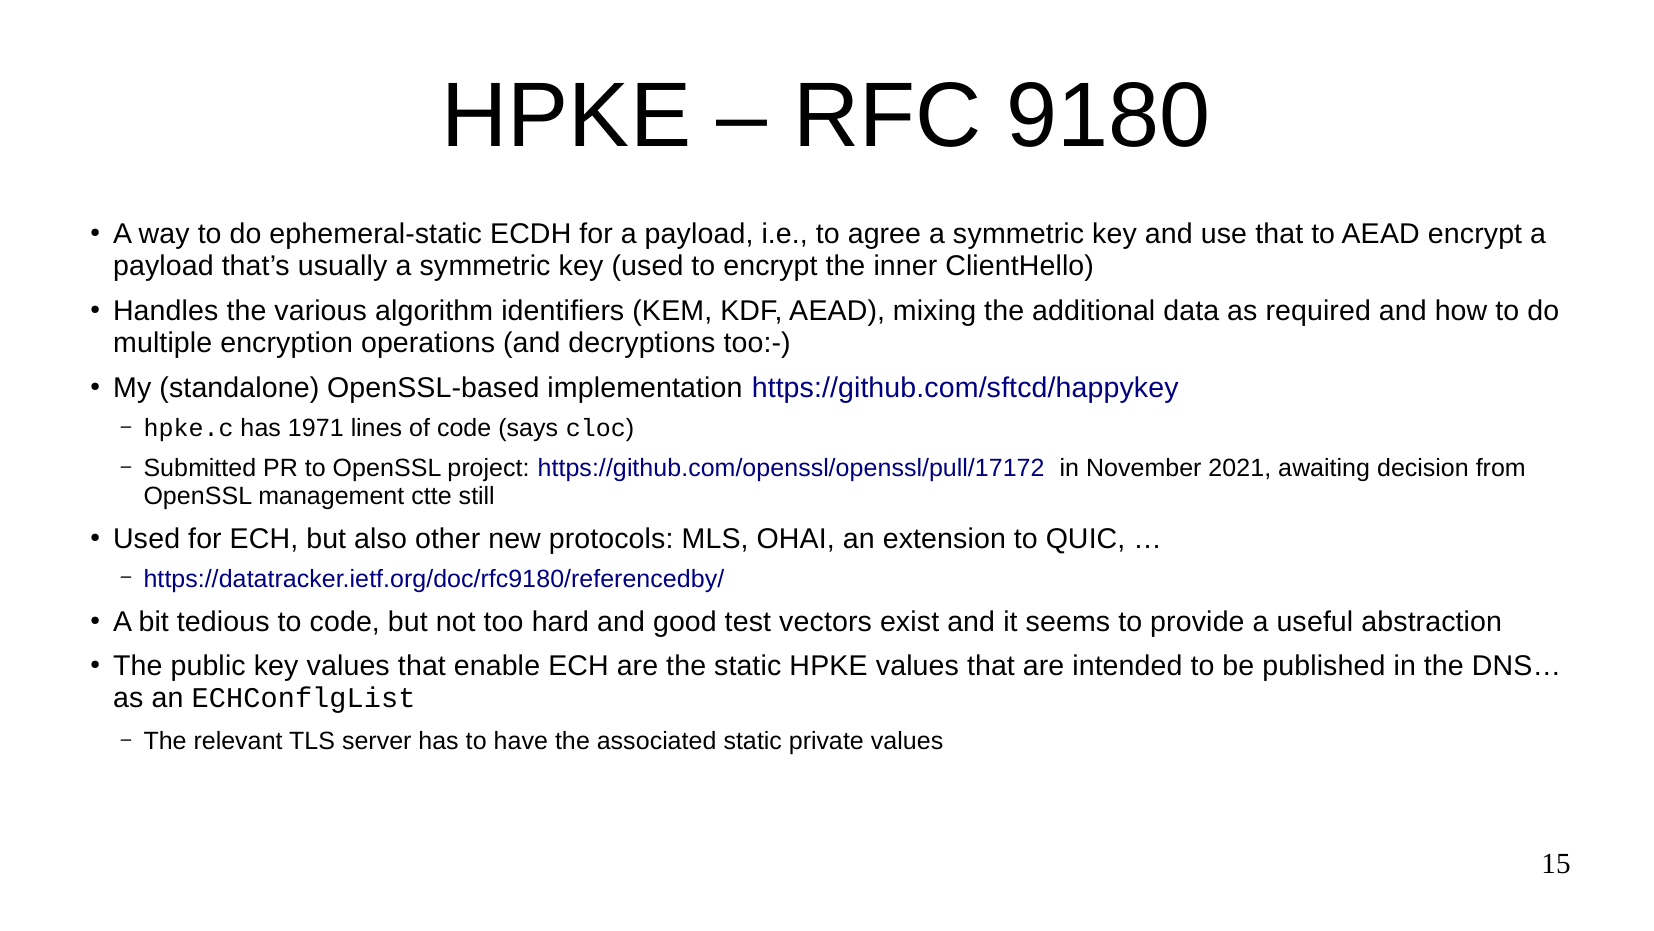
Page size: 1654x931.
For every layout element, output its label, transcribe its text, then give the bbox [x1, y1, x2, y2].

title HPKE – RFC 9180 [82, 37, 1571, 193]
list A way to do ephemeral-static ECDH for a payload, i.e., to agree a symmetric key and use that to AEAD encrypt a payload that’s usually a symmetric key (used to encrypt the inner ClientHello) Handles the various algorithm identifiers (KEM, KDF, AEAD), mixing the additional data as required and how to do multiple encryption operations (and decryptions too:-) My (standalone) OpenSSL-based implementation https://github.com/sftcd/happykey hpke.c has 1971 lines of code (says cloc) Submitted PR to OpenSSL project: https://github.com/openssl/openssl/pull/17172 in November 2021, awaiting decision from OpenSSL management ctte still Used for ECH, but also other new protocols: MLS, OHAI, an extension to QUIC, … https://datatracker.ietf.org/doc/rfc9180/referencedby/ A bit tedious to code, but not too hard and good test vectors exist and it seems to provide a useful abstraction The public key values that enable ECH are the static HPKE values that are intended to be published in the DNS… as an ECHConflgList The relevant TLS server has to have the associated static private values [82, 217, 1571, 758]
